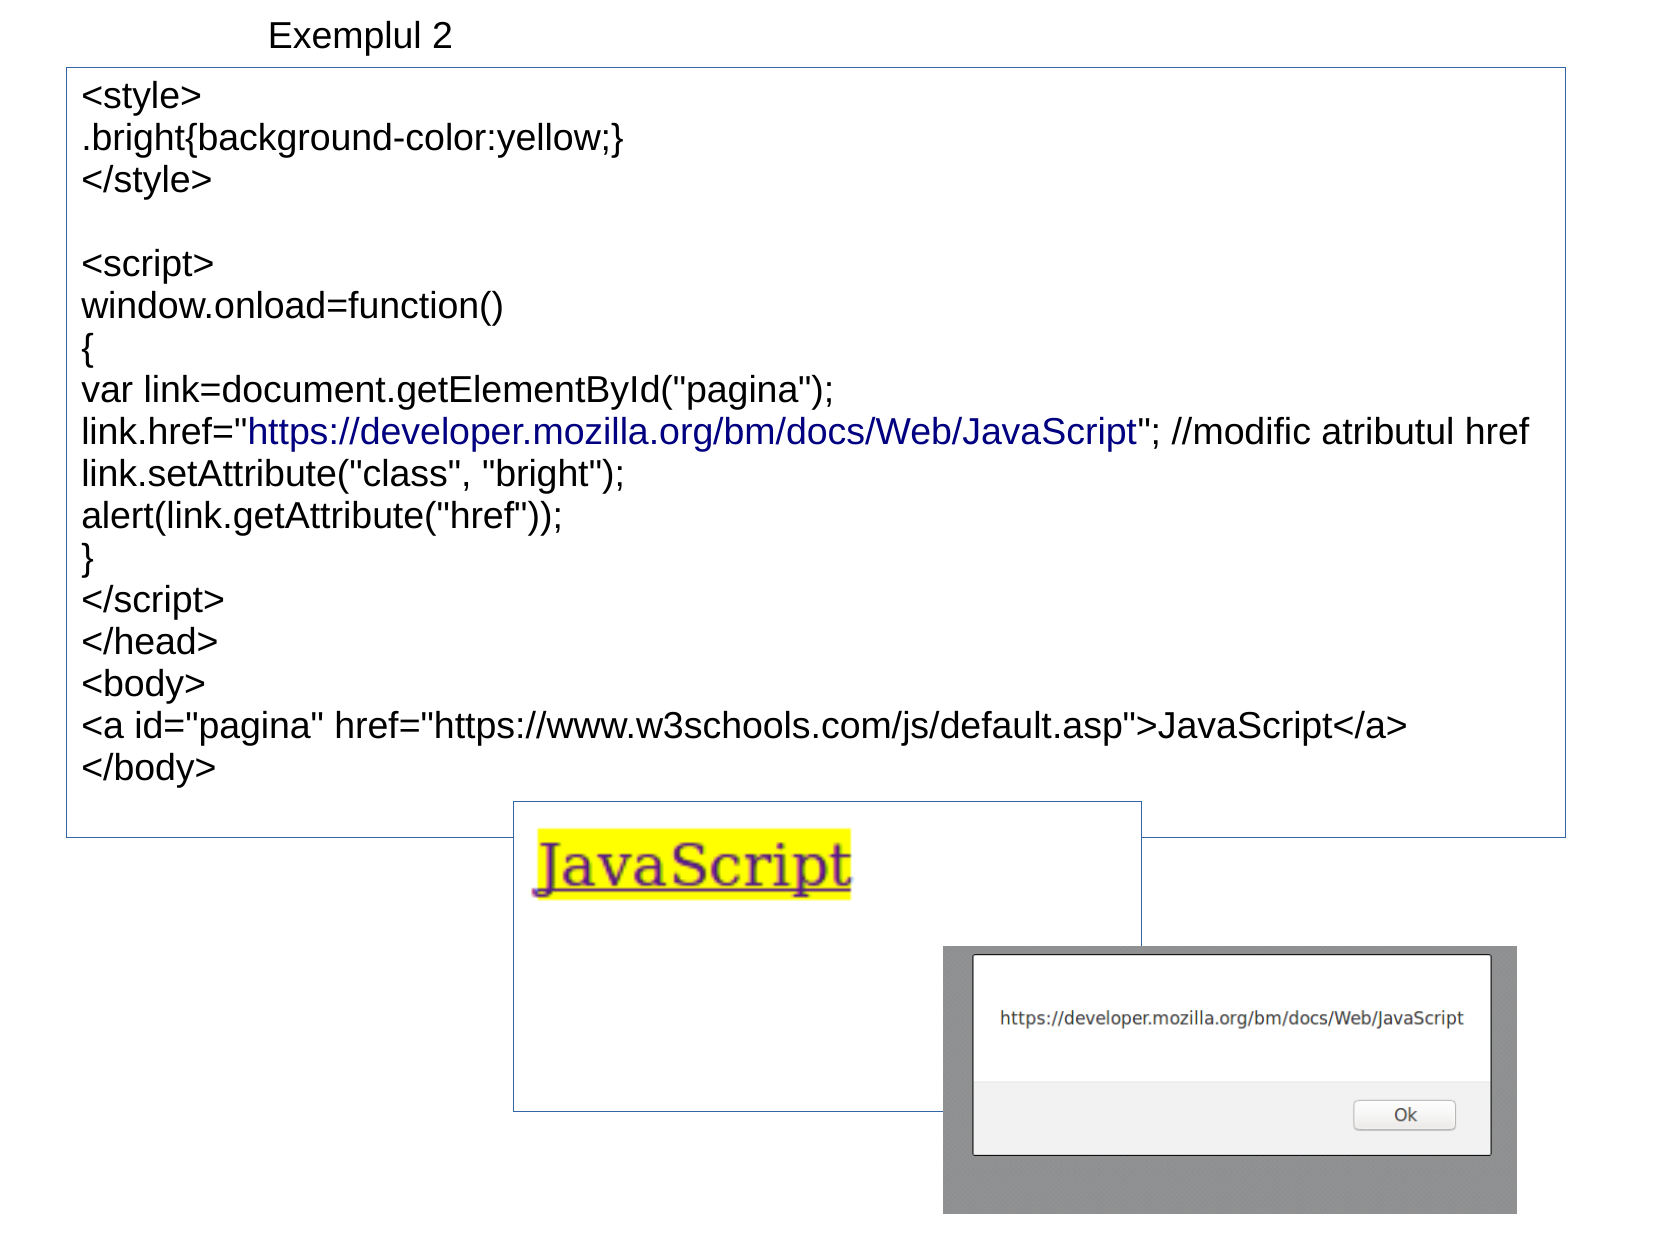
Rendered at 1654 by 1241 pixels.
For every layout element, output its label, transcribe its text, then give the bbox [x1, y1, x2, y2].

text_box <style> .bright{background-color:yellow;} </style> <script> window.onload=function() { var link=document.getElementById("pagina"); link.href="https://developer.mozilla.org/bm/docs/Web/JavaScript"; //modific atributul href link.setAttribute("class", "bright"); alert(link.getAttribute("href")); } </script> </head> <body> <a id="pagina" href="https://www.w3schools.com/js/default.asp">JavaScript</a> </body> [66, 67, 1566, 838]
text_box Exemplul 2 [253, 6, 468, 64]
picture [513, 801, 1517, 1214]
